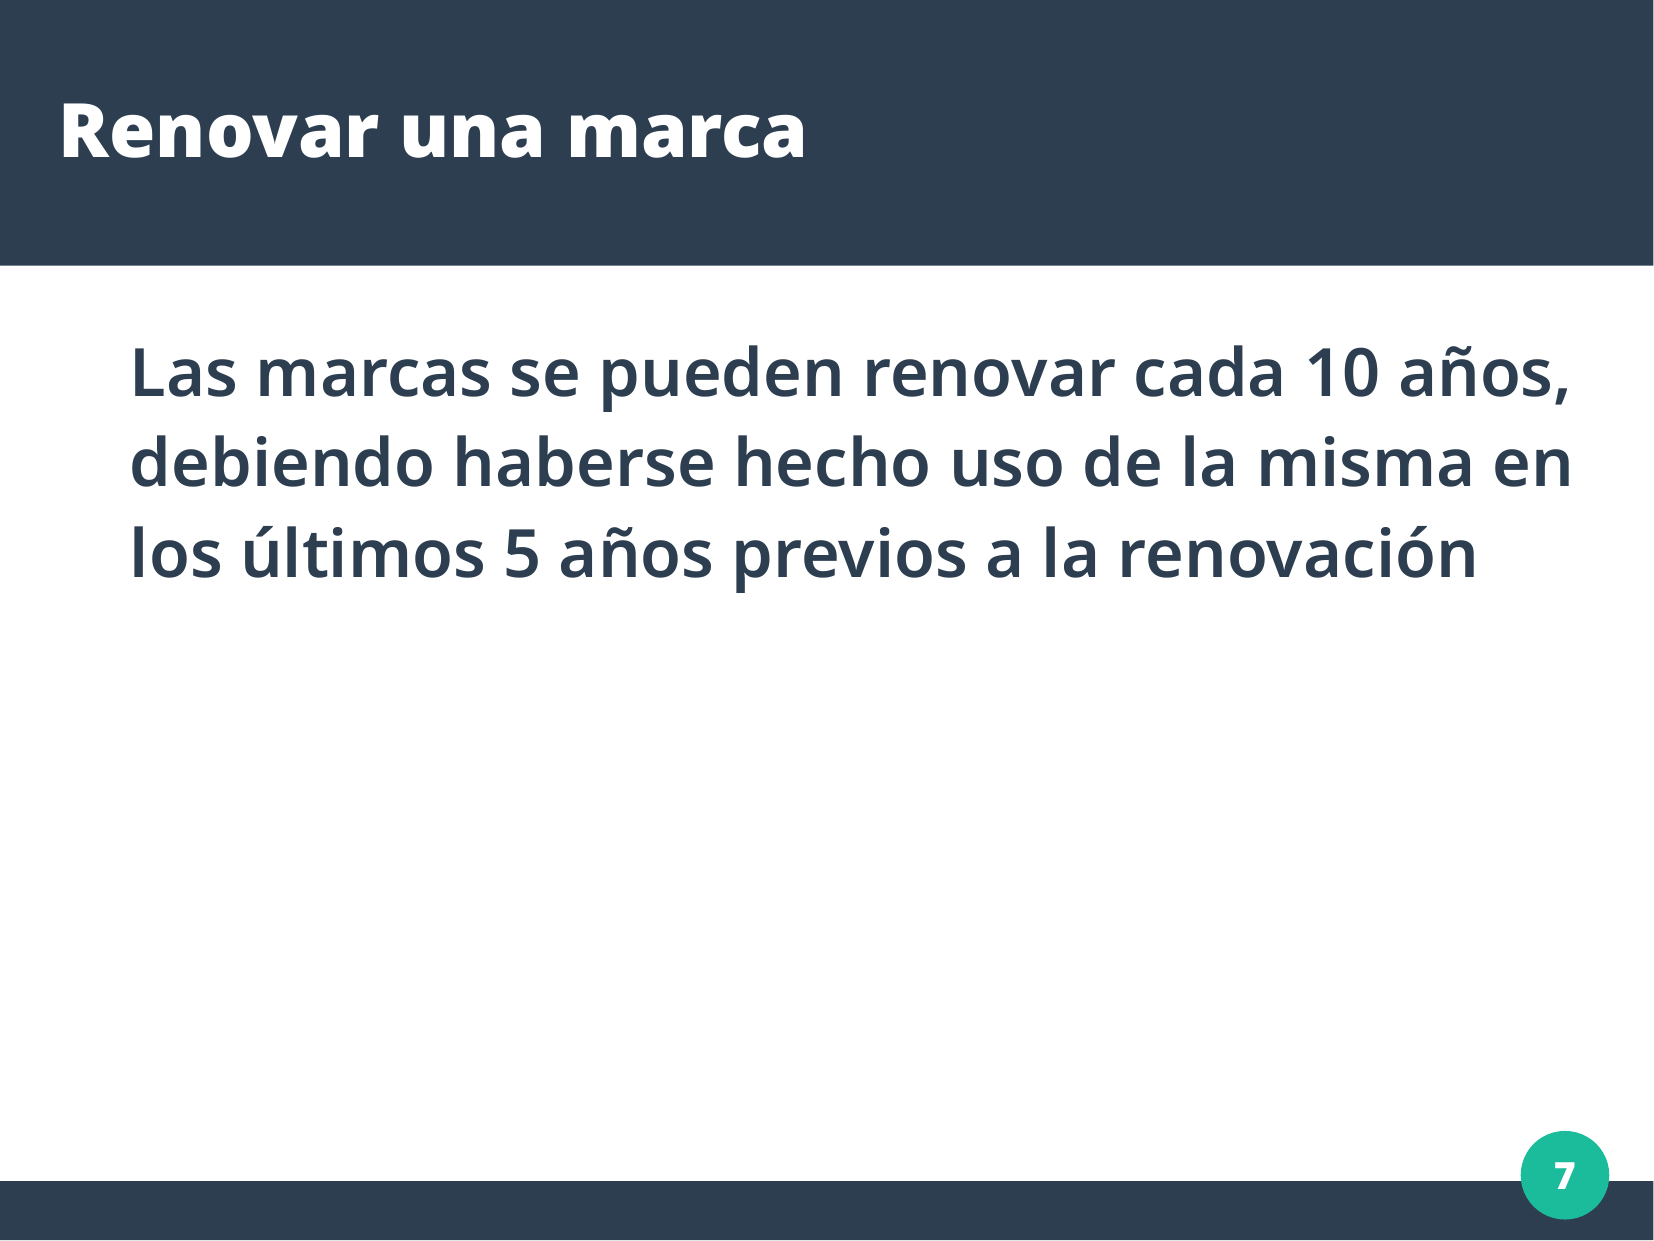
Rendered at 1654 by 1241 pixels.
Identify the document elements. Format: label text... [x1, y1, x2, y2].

title Renovar una marca [59, 49, 1595, 207]
list Las marcas se pueden renovar cada 10 años, debiendo haberse hecho uso de la misma en los últimos 5 años previos a la renovación [59, 324, 1595, 1152]
